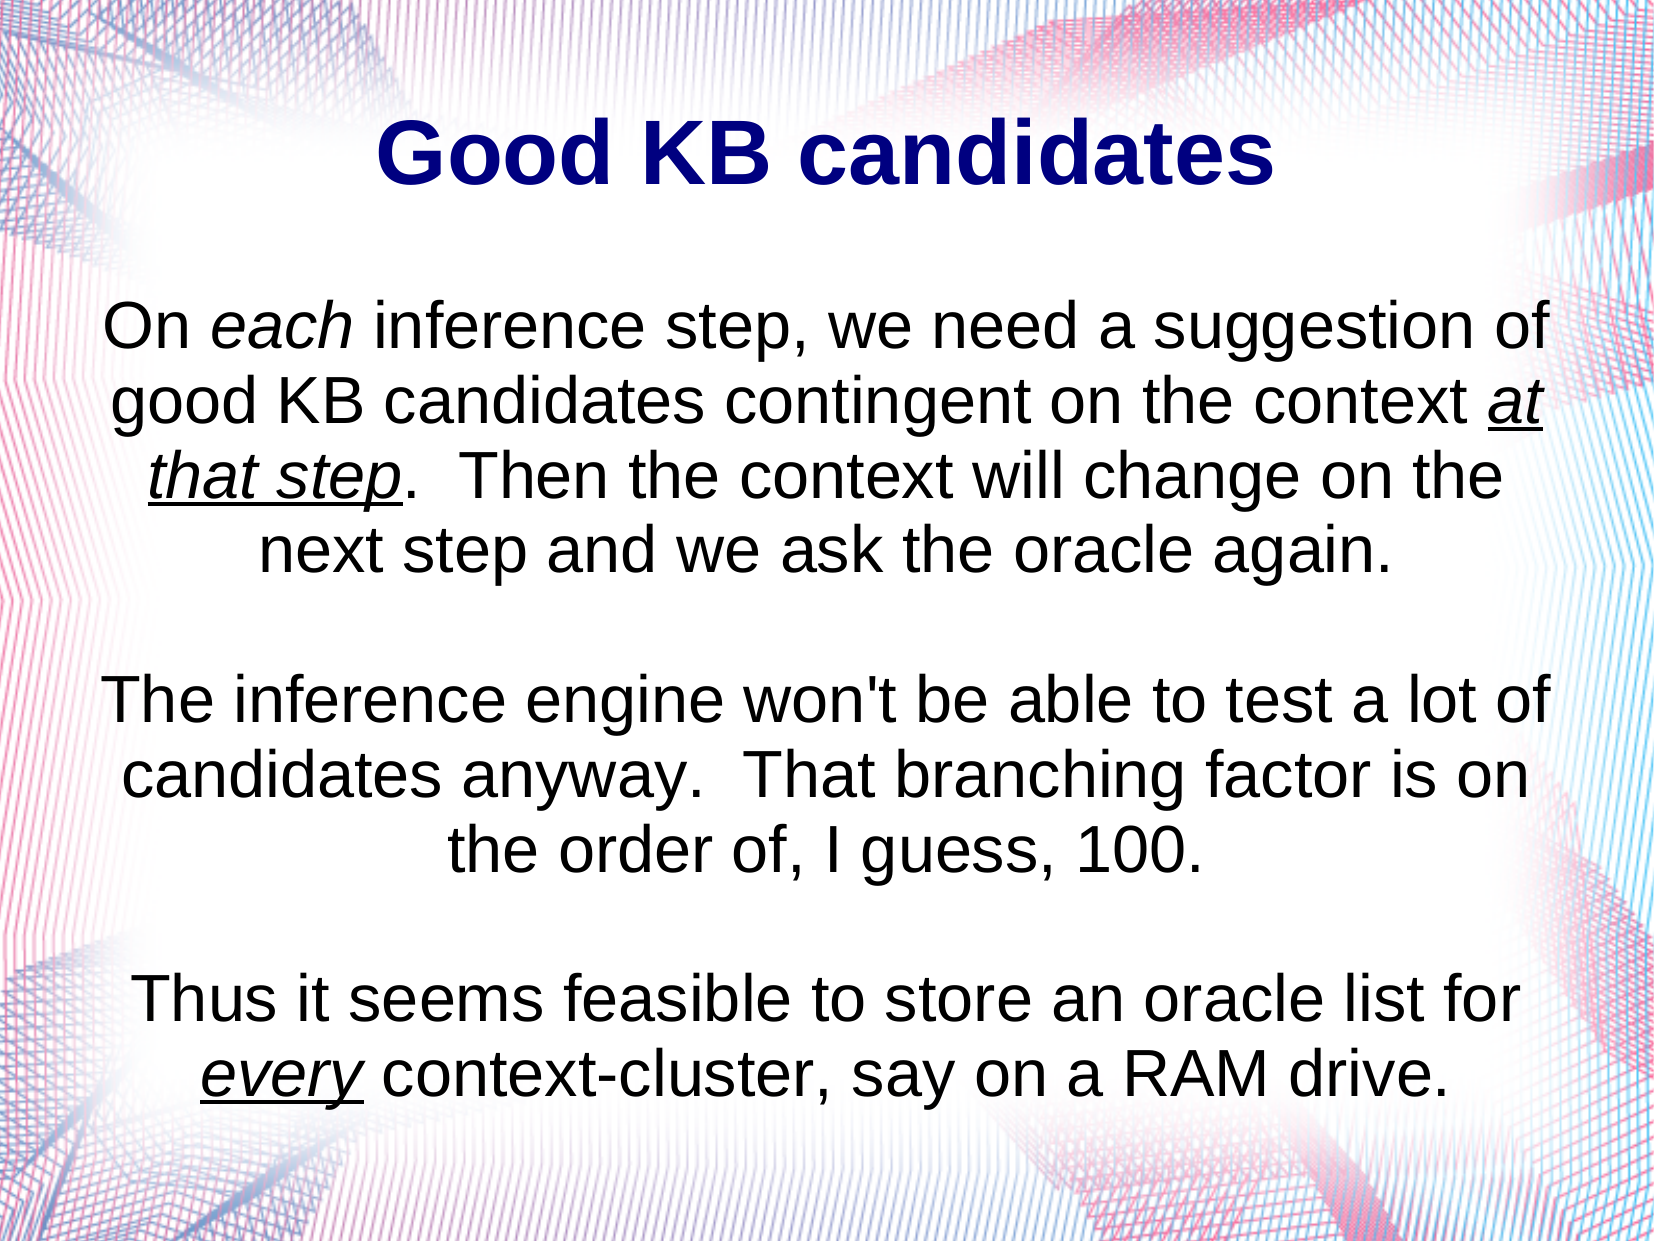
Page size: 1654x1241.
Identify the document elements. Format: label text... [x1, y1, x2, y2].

picture [0, 0, 1654, 1241]
subtitle On each inference step, we need a suggestion of good KB candidates contingent on the context at that step. Then the context will change on the next step and we ask the oracle again. The inference engine won't be able to test a lot of candidates anyway. That branching factor is on the order of, I guess, 100. Thus it seems feasible to store an oracle list for every context-cluster, say on a RAM drive. [82, 288, 1571, 1111]
title Good KB candidates [82, 56, 1571, 250]
